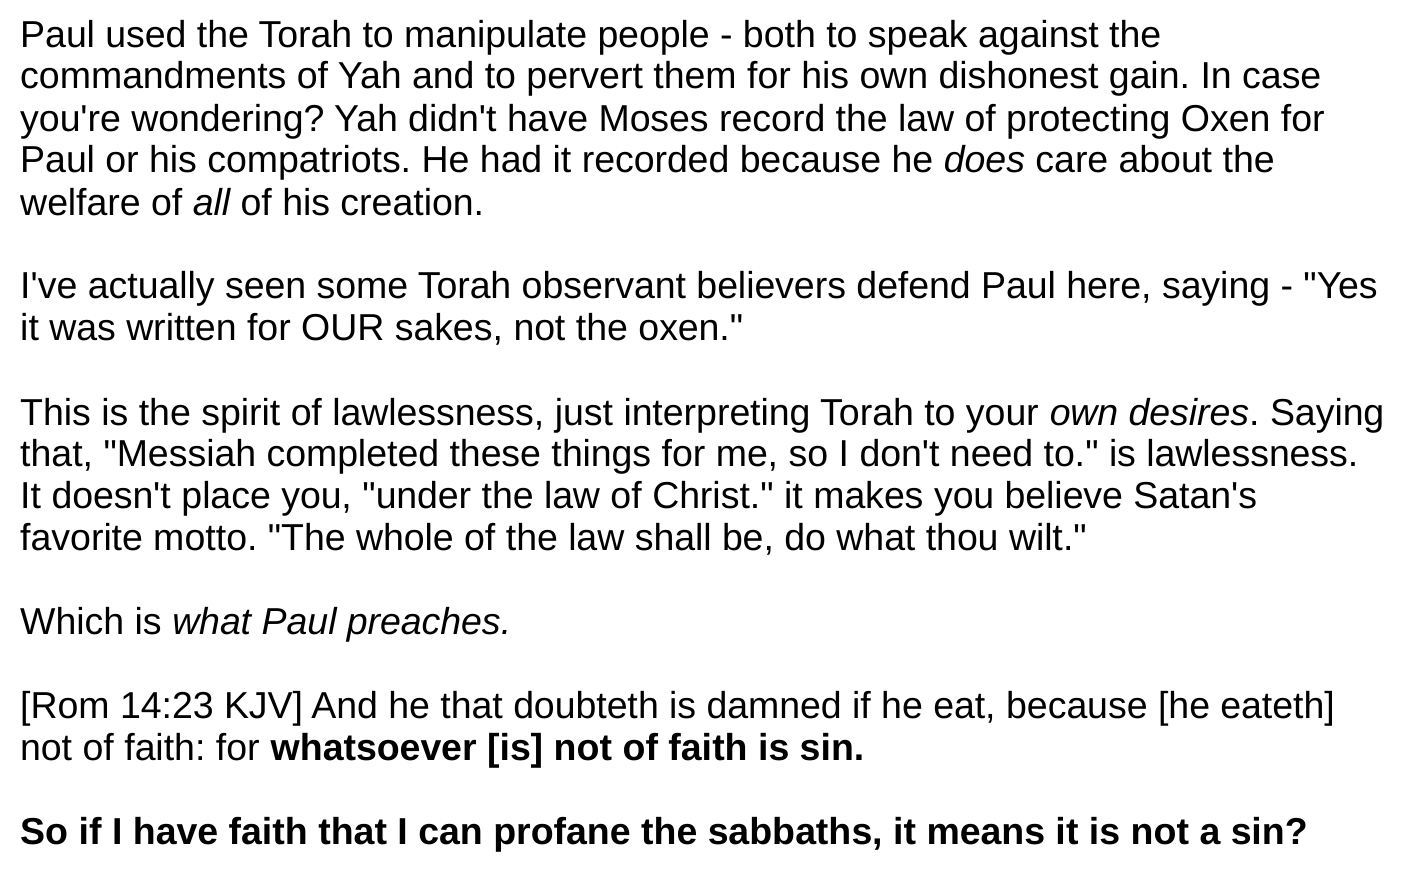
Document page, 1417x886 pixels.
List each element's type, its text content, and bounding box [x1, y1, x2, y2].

text_box Paul used the Torah to manipulate people - both to speak against the commandments of Yah and to pervert them for his own dishonest gain. In case you're wondering? Yah didn't have Moses record the law of protecting Oxen for Paul or his compatriots. He had it recorded because he does care about the welfare of all of his creation. I've actually seen some Torah observant believers defend Paul here, saying - "Yes it was written for OUR sakes, not the oxen." This is the spirit of lawlessness, just interpreting Torah to your own desires. Saying that, "Messiah completed these things for me, so I don't need to." is lawlessness. It doesn't place you, "under the law of Christ." it makes you believe Satan's favorite motto. "The whole of the law shall be, do what thou wilt." Which is what Paul preaches. [Rom 14:23 KJV] And he that doubteth is damned if he eat, because [he eateth] not of faith: for whatsoever [is] not of faith is sin. So if I have faith that I can profane the sabbaths, it means it is not a sin? Yah does not WORK LIKE THAT. I can also prove Paul was actively teaching this in Corinthians, "do what thou wilt". [1Co 9:19-22 KJV] For though I be free from all [men], yet have I made myself servant unto all, that I might gain the more. And unto the Jews I became as a Jew, that I might gain the Jews; to them that are under the law, as under the law, that I might gain them that are under the law; To them that are without law, as without law, (being not without law to God, but under the law to Christ,) that I might gain them that are without law. To the weak became I as weak, that I might gain the weak: I am made all things to all [men], that I might by all means save some. [5, 5, 1403, 880]
